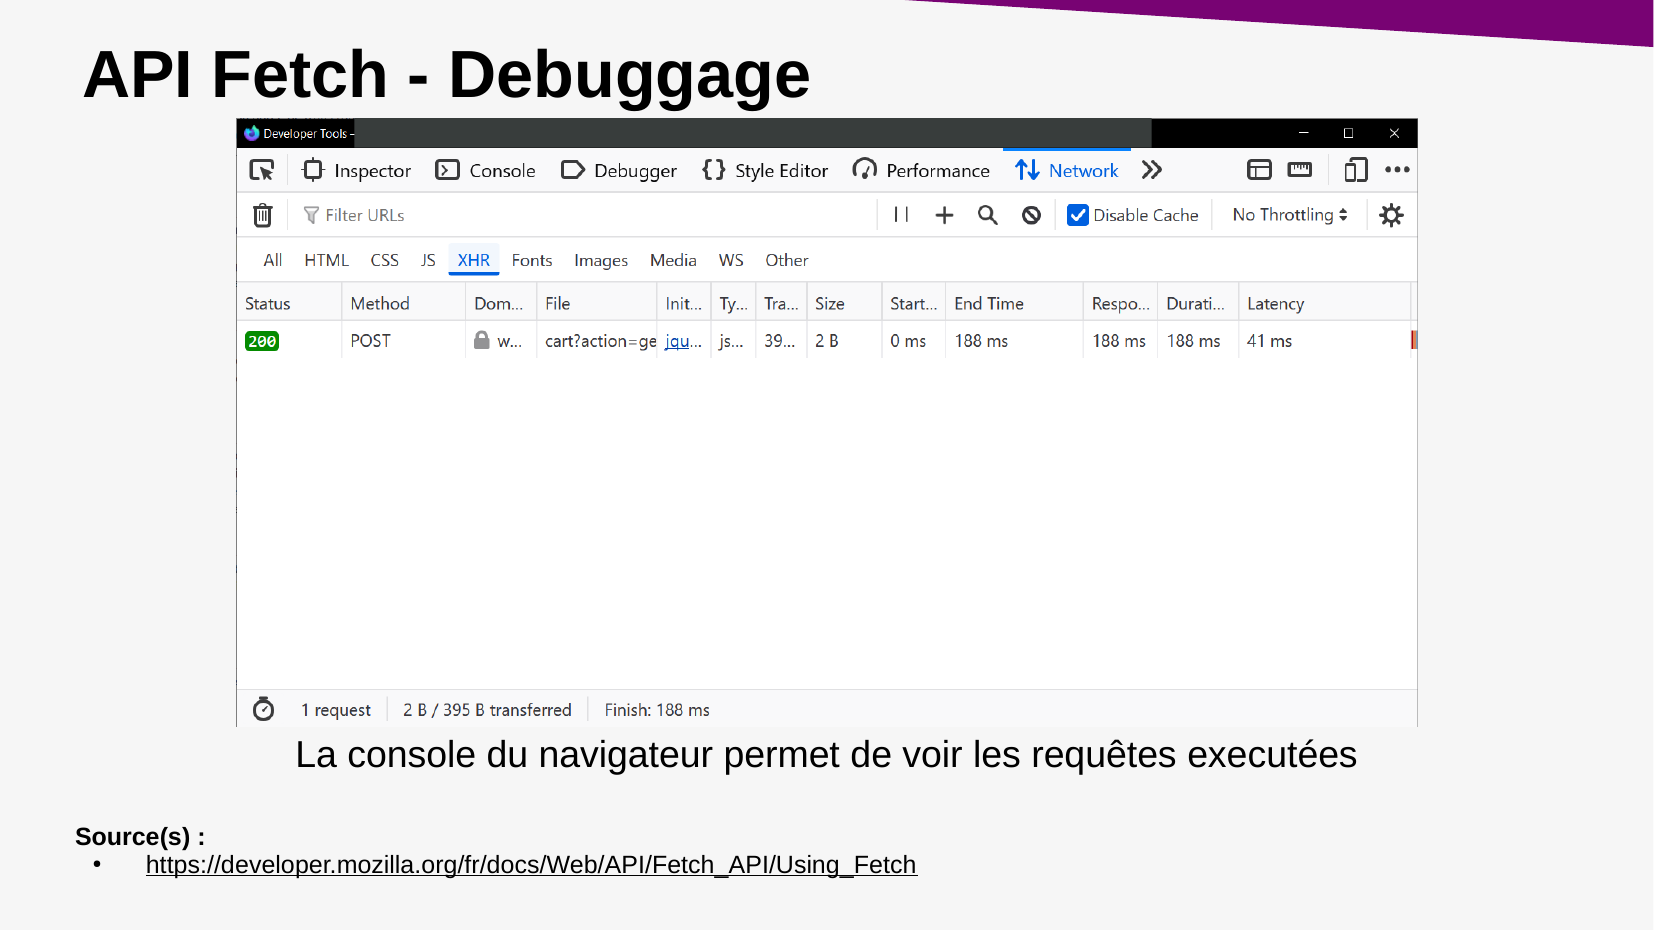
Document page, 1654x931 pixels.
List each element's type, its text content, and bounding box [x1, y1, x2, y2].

title API Fetch - Debuggage [82, 37, 1571, 114]
text_box Source(s) : https://developer.mozilla.org/fr/docs/Web/API/Fetch_API/Using_Fetch [60, 815, 1546, 929]
text_box [354, 118, 1152, 148]
text_box [904, 0, 1654, 48]
text_box La console du navigateur permet de voir les requêtes executées [216, 726, 1438, 784]
picture [236, 118, 1418, 726]
